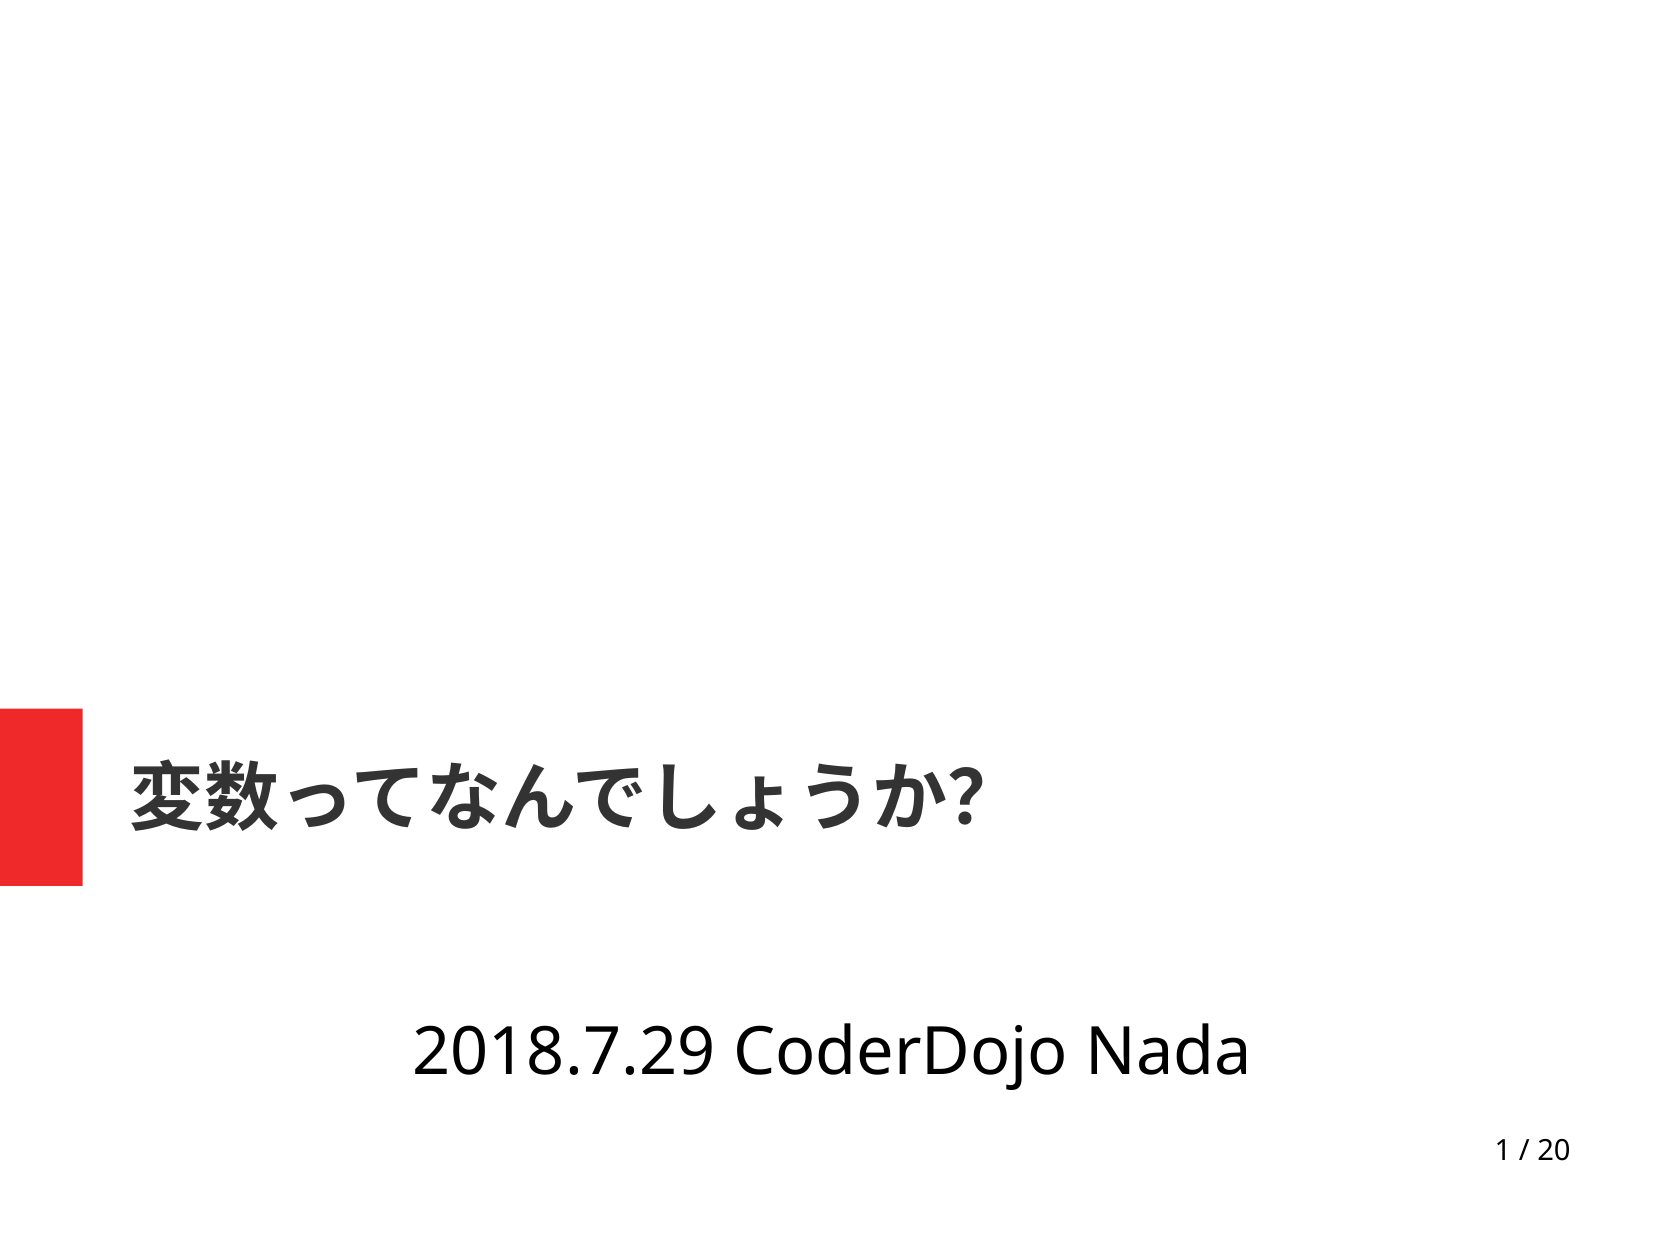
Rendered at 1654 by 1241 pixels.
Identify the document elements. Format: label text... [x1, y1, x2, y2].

subtitle 2018.7.29 CoderDojo Nada [129, 968, 1536, 1130]
title 変数ってなんでしょうか？ [129, 673, 1536, 910]
